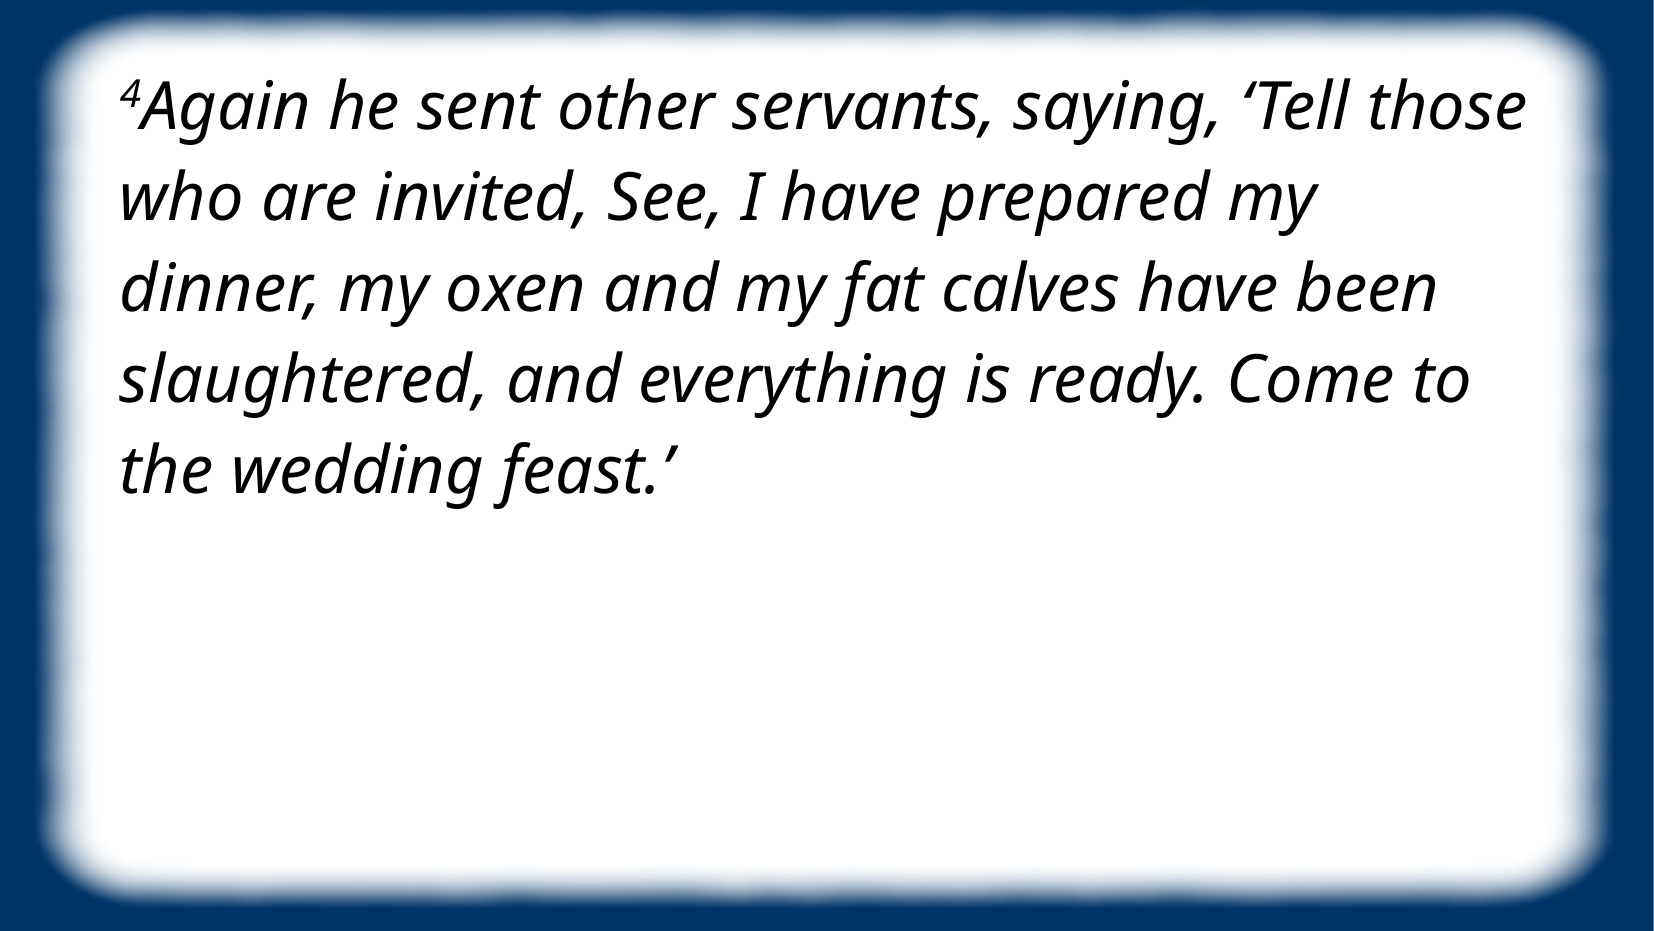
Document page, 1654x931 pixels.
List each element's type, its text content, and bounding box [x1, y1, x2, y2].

picture [0, 0, 1654, 931]
text_box 4Again he sent other servants, saying, ‘Tell those who are invited, See, I have prepared my dinner, my oxen and my fat calves have been slaughtered, and everything is ready. Come to the wedding feast.’ [105, 51, 1546, 511]
